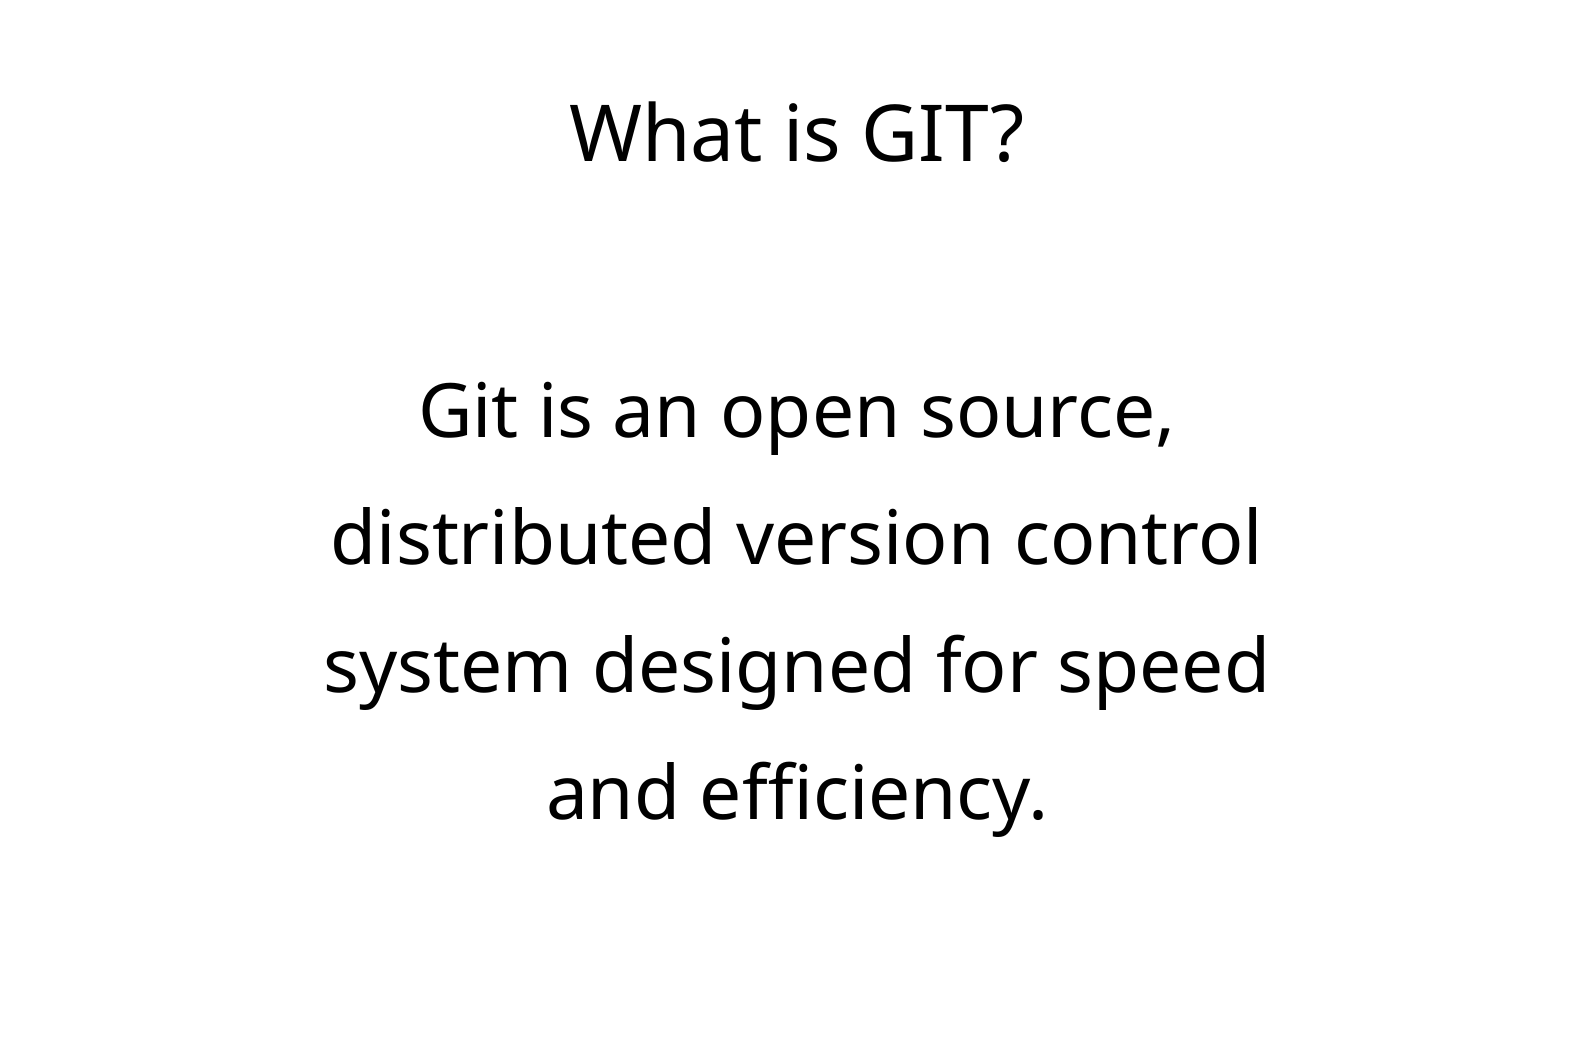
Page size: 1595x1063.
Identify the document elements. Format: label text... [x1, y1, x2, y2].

list Git is an open source, distributed version control system designed for speed and efficiency. [79, 248, 1515, 951]
title What is GIT? [79, 42, 1515, 220]
